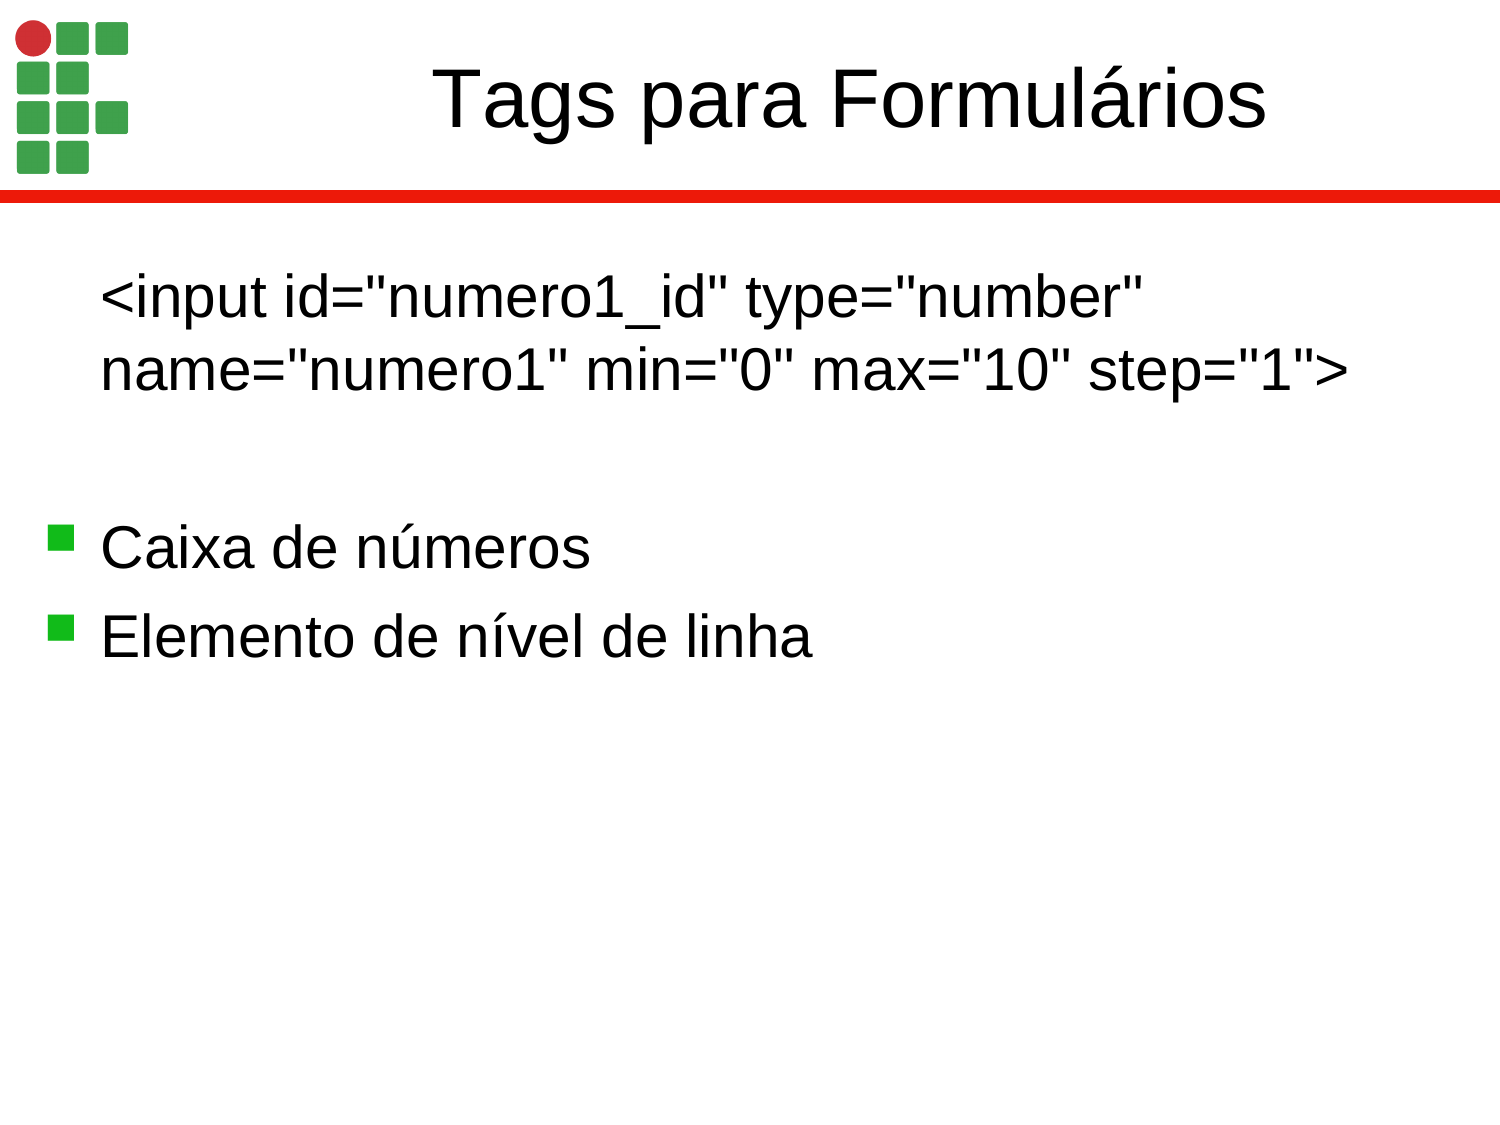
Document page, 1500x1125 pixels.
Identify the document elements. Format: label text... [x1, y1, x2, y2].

title Tags para Formulários [230, 0, 1471, 202]
list <input id="numero1_id" type="number" name="numero1" min="0" max="10" step="1"> Caixa de números Elemento de nível de linha [29, 207, 1471, 1087]
picture [14, 16, 130, 178]
